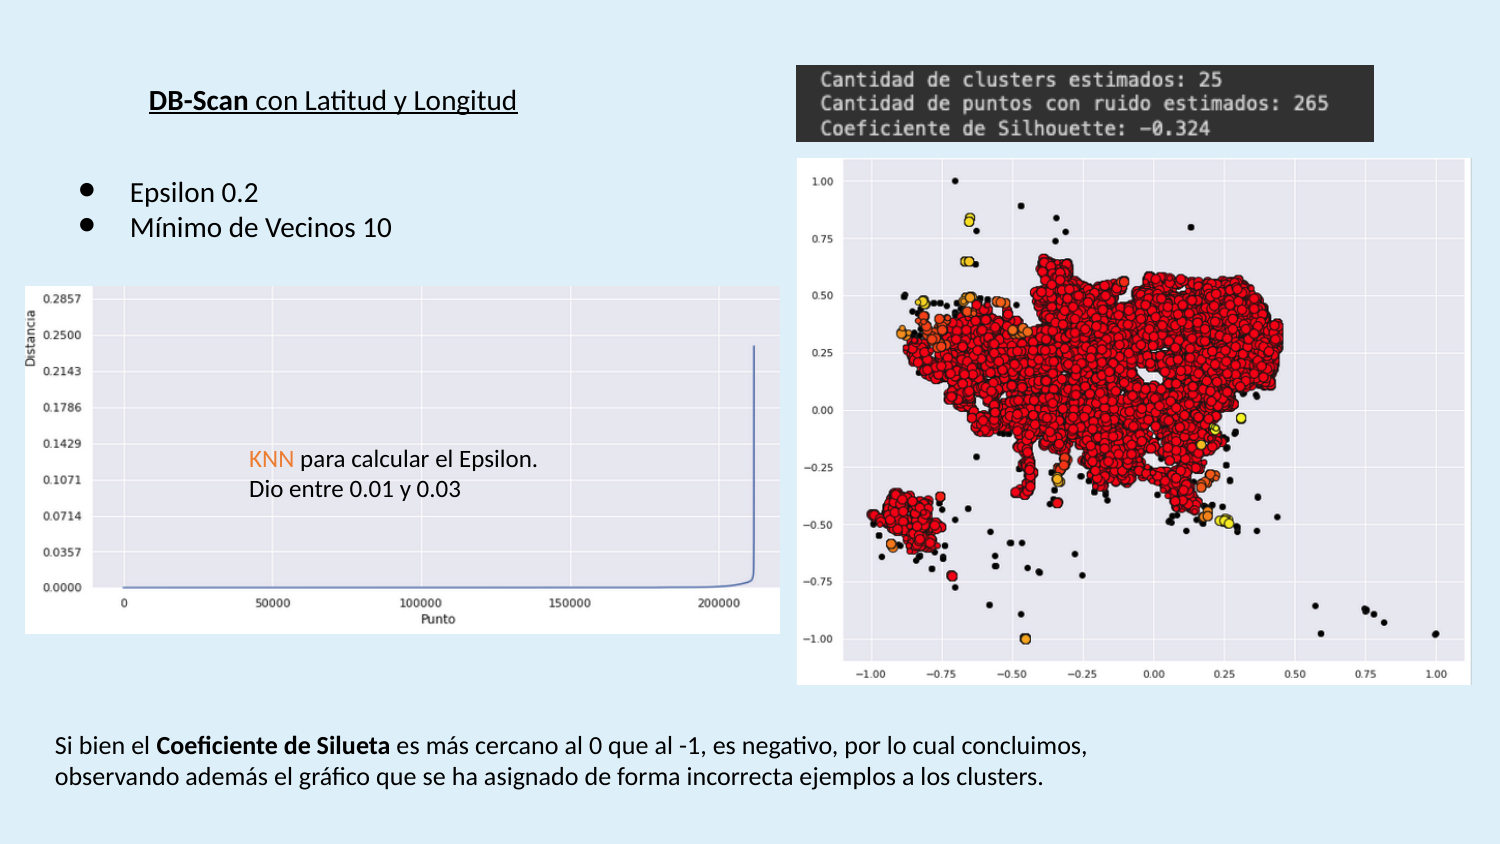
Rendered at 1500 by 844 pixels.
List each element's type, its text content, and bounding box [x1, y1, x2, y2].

text_box KNN para calcular el Epsilon. Dio entre 0.01 y 0.03 [234, 427, 560, 518]
picture [25, 286, 781, 634]
text_box Si bien el Coeficiente de Silueta es más cercano al 0 que al -1, es negativo, por lo cual concluimos, observando además el gráfico que se ha asignado de forma incorrecta ejemplos a los clusters. [40, 713, 1122, 806]
text_box DB-Scan con Latitud y Longitud [133, 66, 560, 132]
picture [796, 158, 1472, 685]
picture [796, 65, 1374, 142]
text_box Epsilon 0.2 Mínimo de Vecinos 10 [40, 158, 446, 259]
